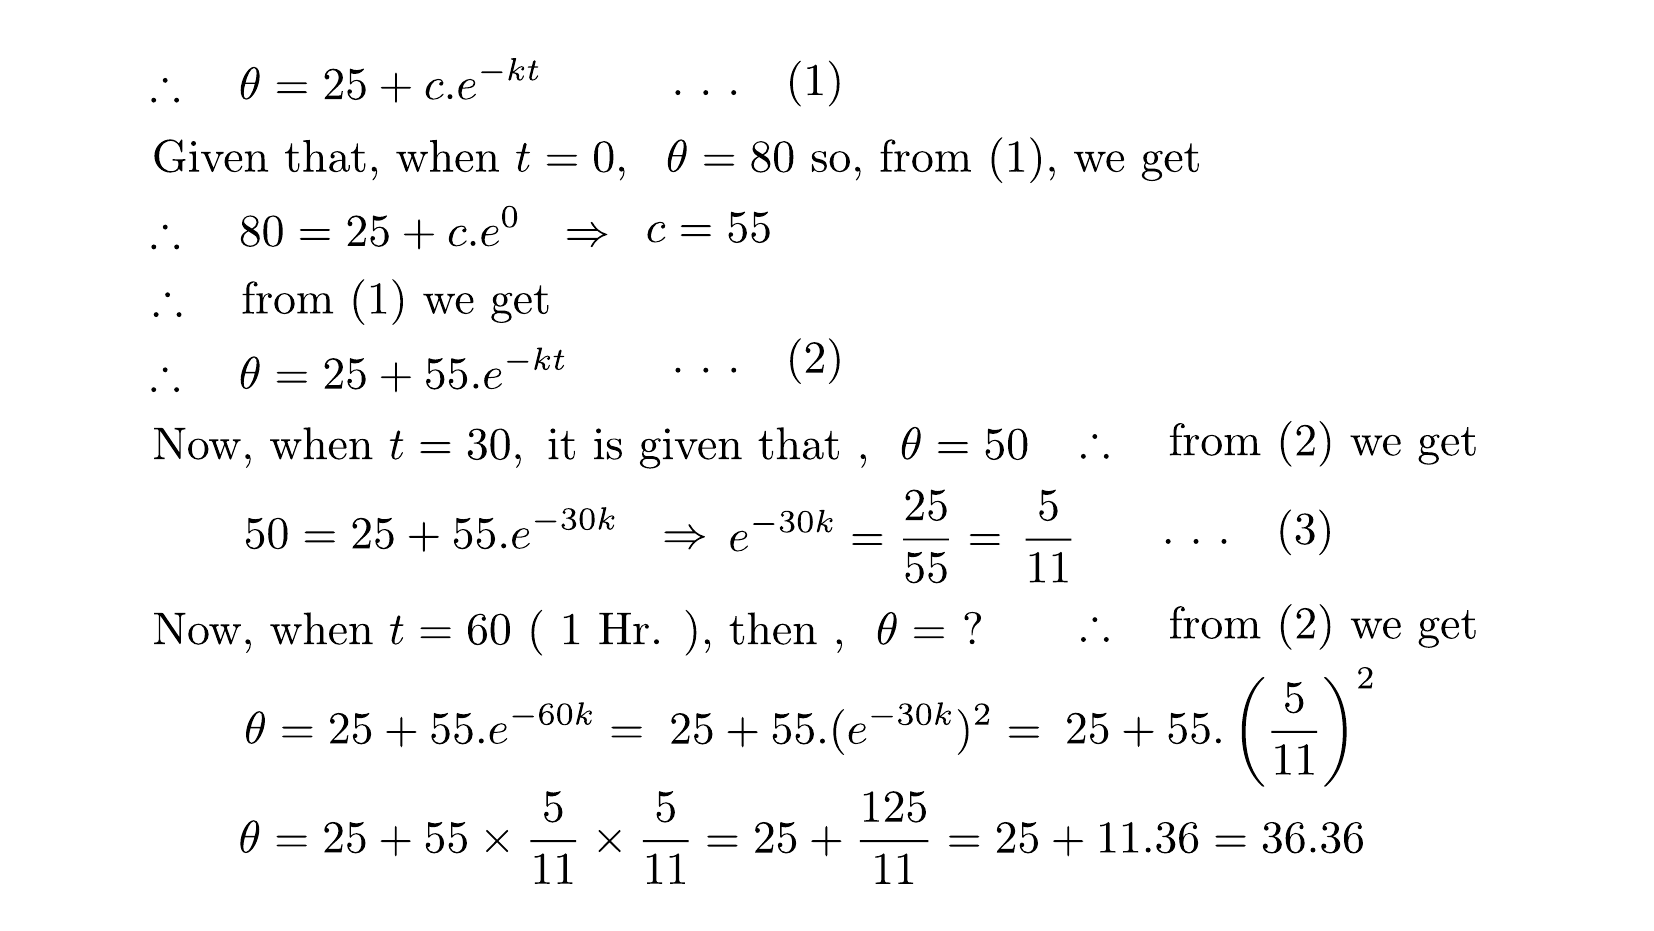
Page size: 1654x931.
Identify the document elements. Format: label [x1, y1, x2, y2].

text_box [1081, 604, 1476, 650]
text_box [1067, 667, 1373, 787]
text_box [151, 58, 539, 103]
text_box [153, 279, 549, 325]
text_box [246, 702, 642, 748]
text_box [673, 338, 840, 384]
text_box [671, 702, 1040, 755]
text_box [706, 791, 1363, 884]
text_box [647, 211, 770, 244]
text_box [673, 60, 840, 107]
subtitle [38, 35, 1619, 900]
text_box [240, 791, 689, 884]
text_box [1164, 509, 1330, 556]
text_box [151, 205, 608, 250]
text_box [154, 137, 1199, 184]
text_box [151, 347, 565, 393]
text_box [1080, 420, 1476, 467]
text_box [154, 609, 982, 656]
text_box [154, 426, 1028, 469]
text_box [730, 489, 1001, 584]
text_box [245, 507, 705, 553]
text_box [1025, 489, 1072, 583]
